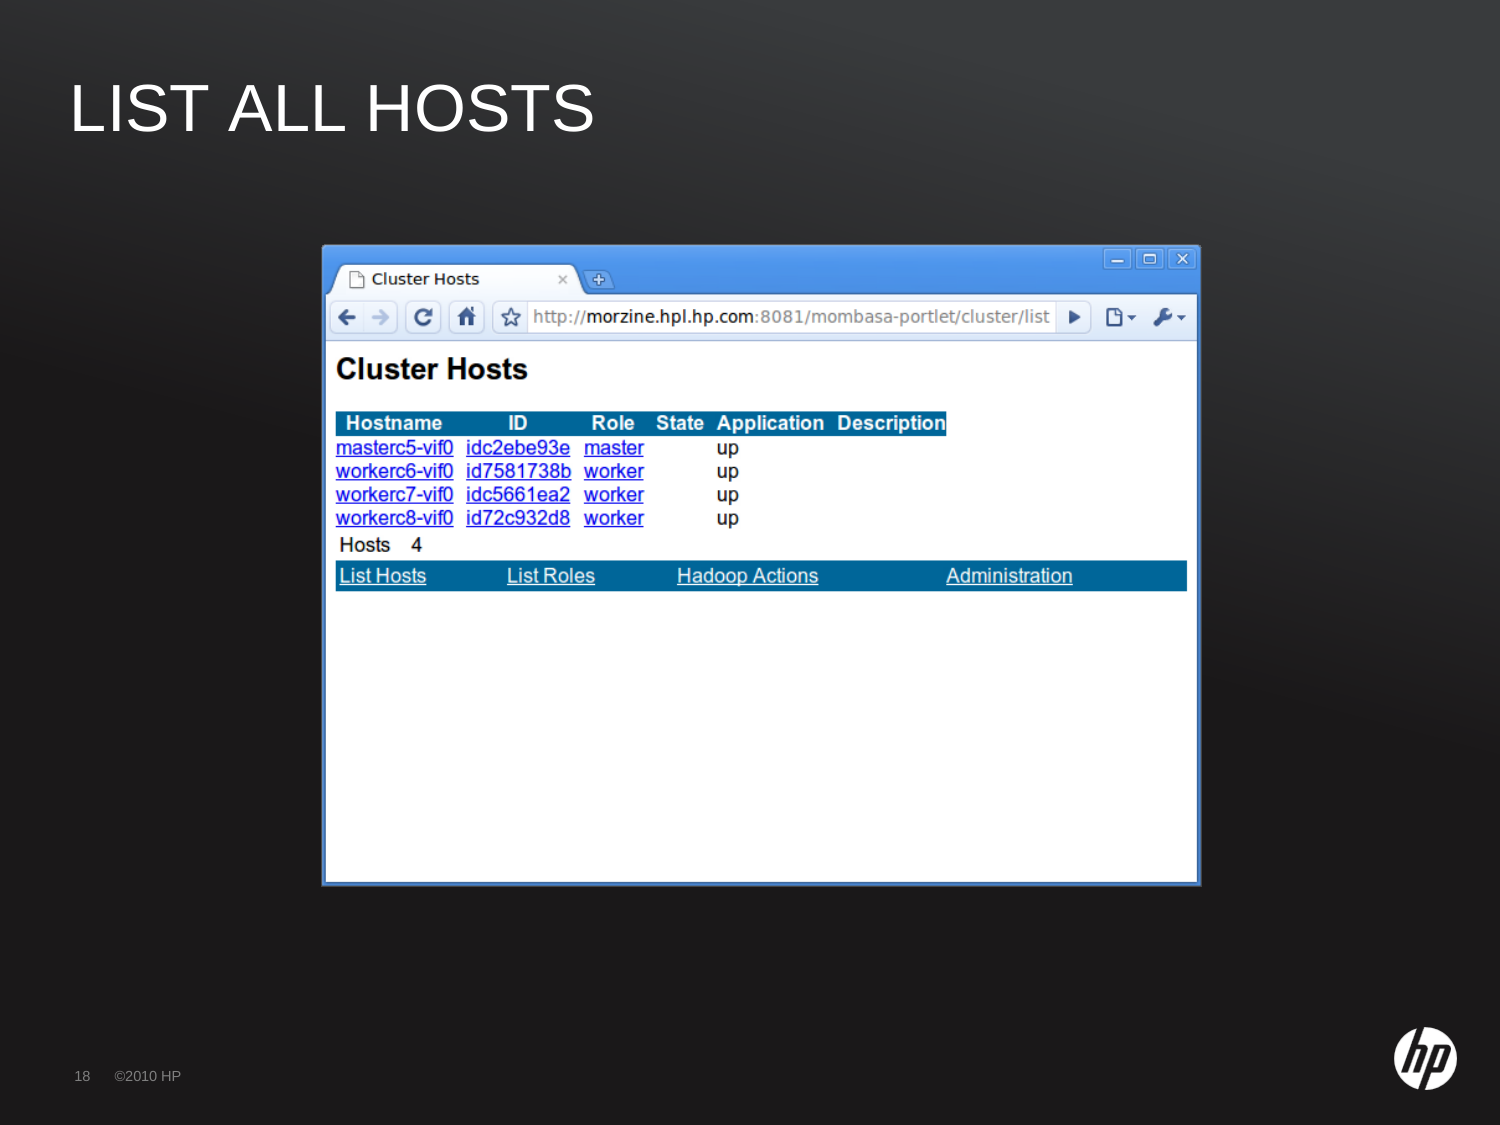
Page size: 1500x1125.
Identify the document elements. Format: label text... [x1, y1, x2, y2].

text_box LIST ALL HOSTS [54, 68, 1429, 213]
picture [0, 0, 1500, 1125]
